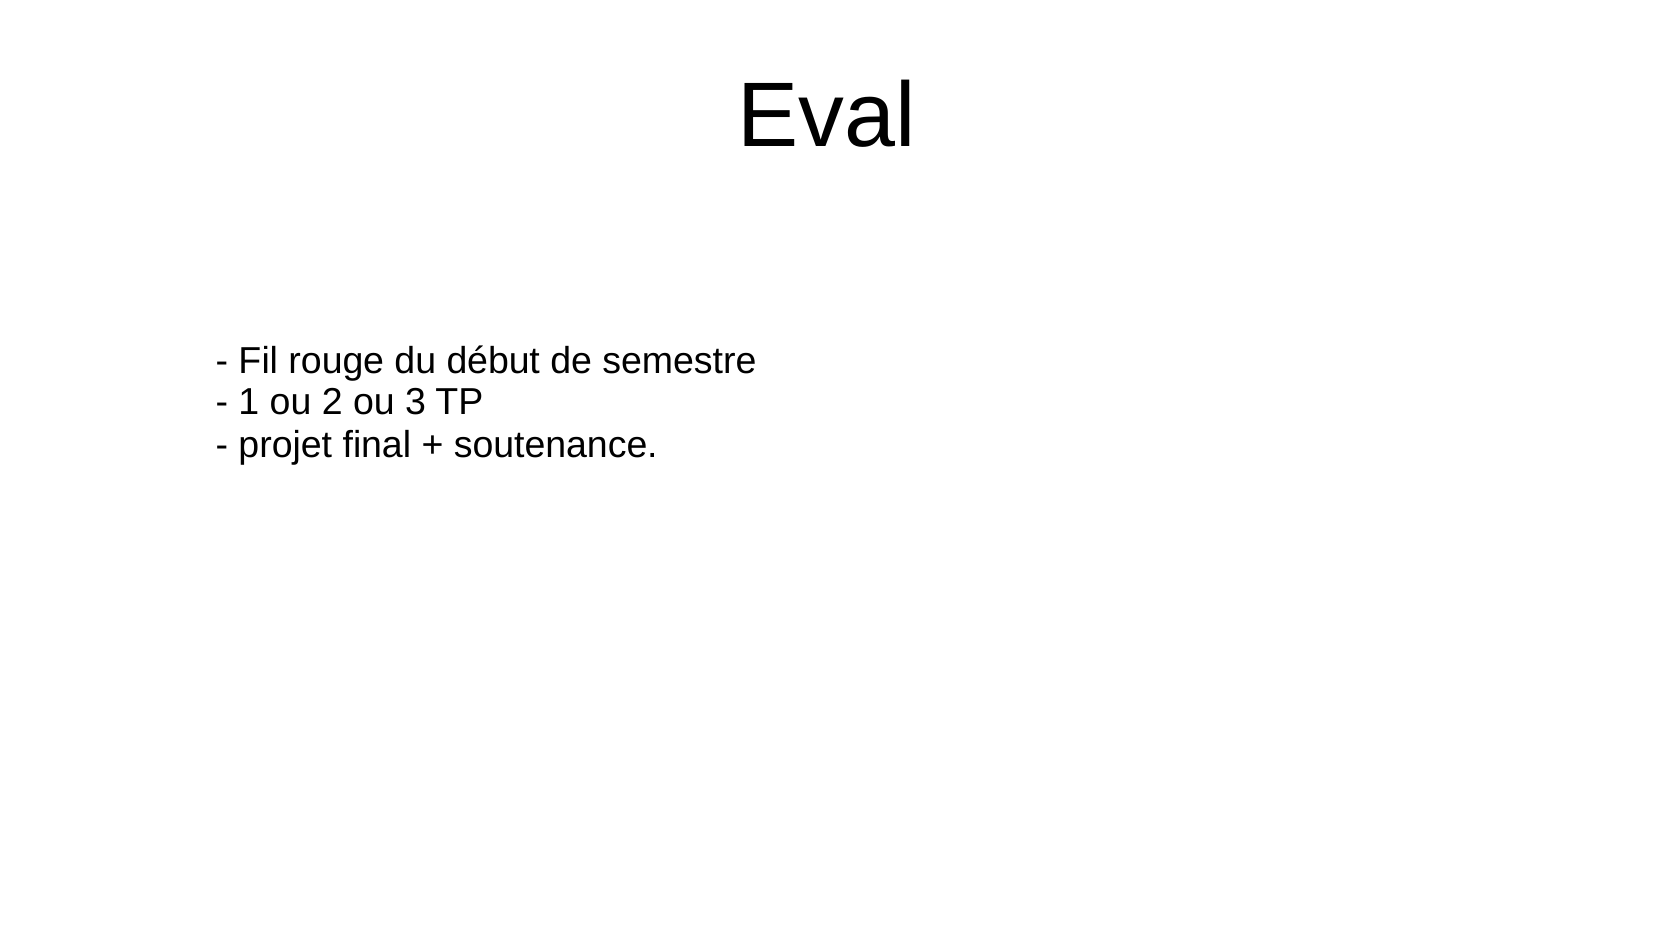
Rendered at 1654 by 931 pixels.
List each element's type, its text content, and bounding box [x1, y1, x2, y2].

title Eval [82, 37, 1571, 193]
text_box - Fil rouge du début de semestre - 1 ou 2 ou 3 TP - projet final + soutenance. [200, 331, 1087, 473]
